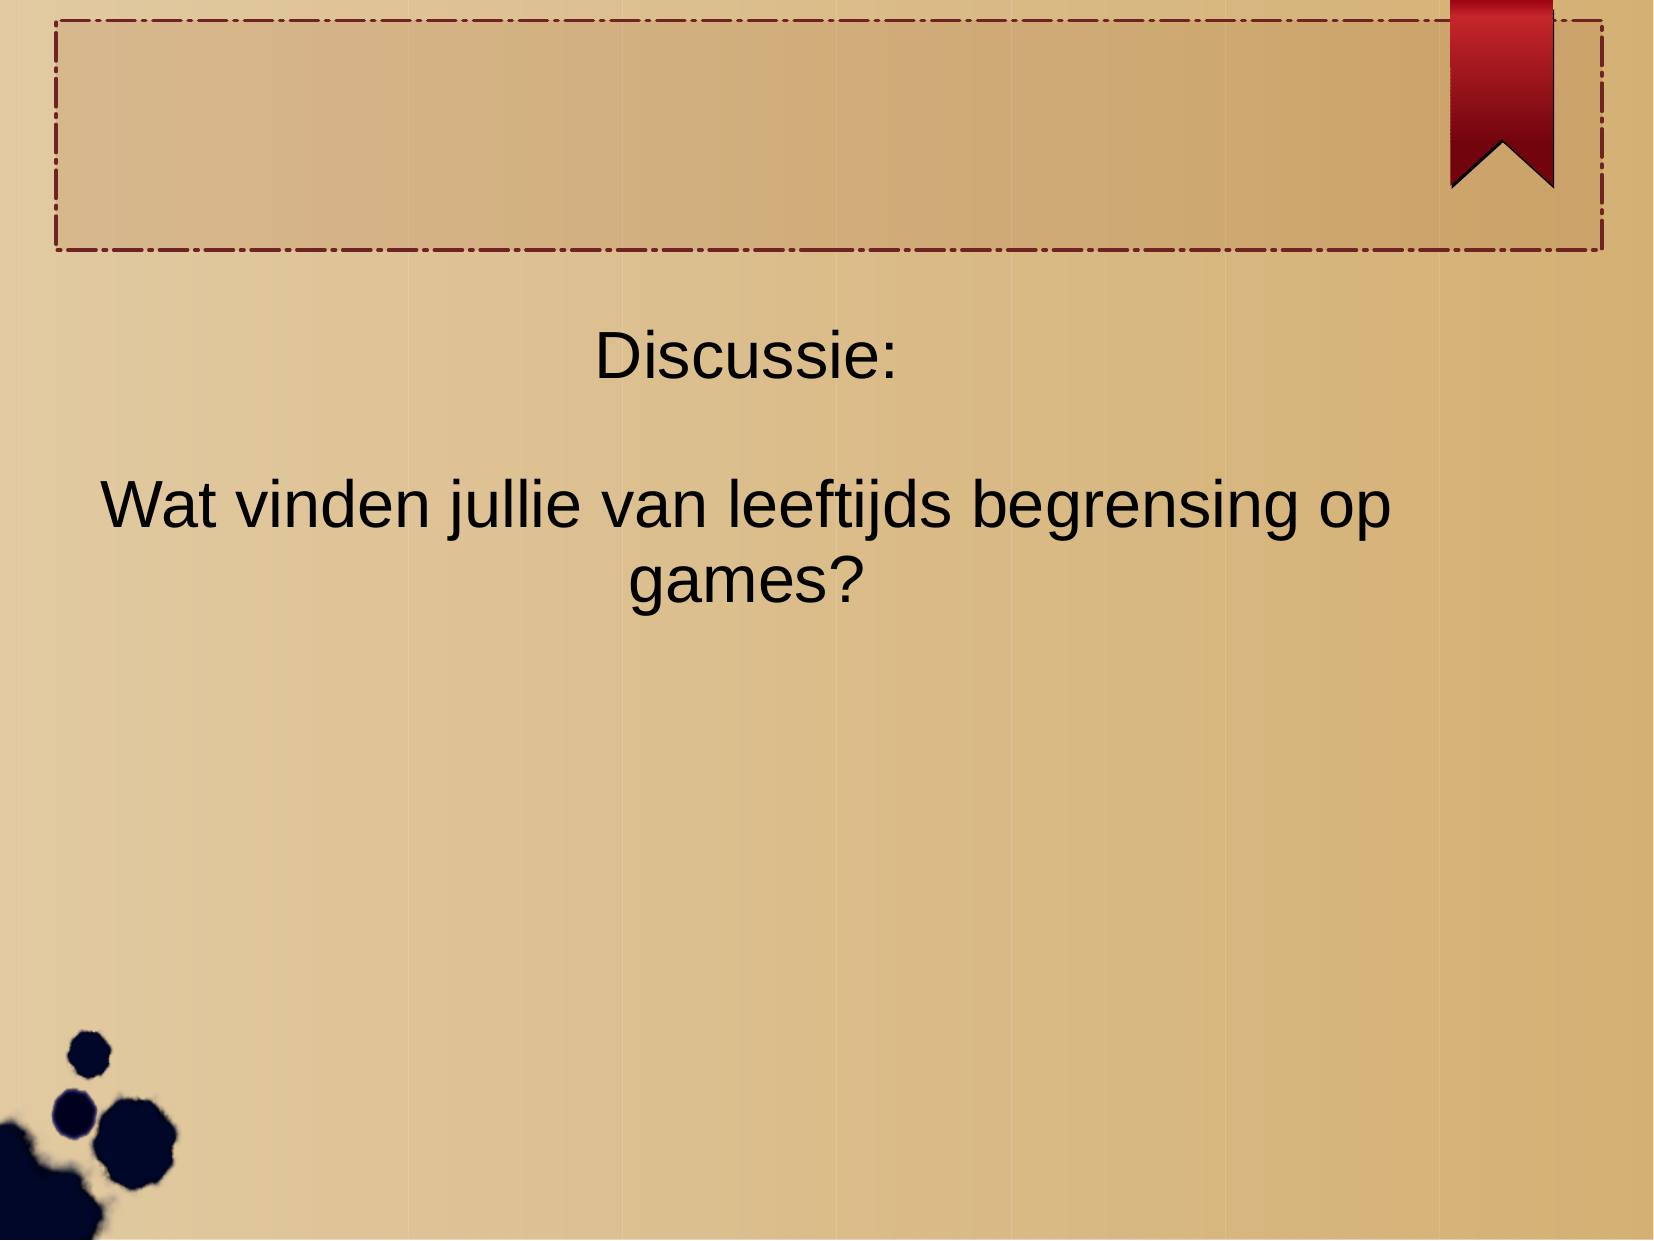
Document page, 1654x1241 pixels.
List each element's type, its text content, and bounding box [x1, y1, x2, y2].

subtitle Discussie: Wat vinden jullie van leeftijds begrensing op games? [82, 47, 1412, 888]
